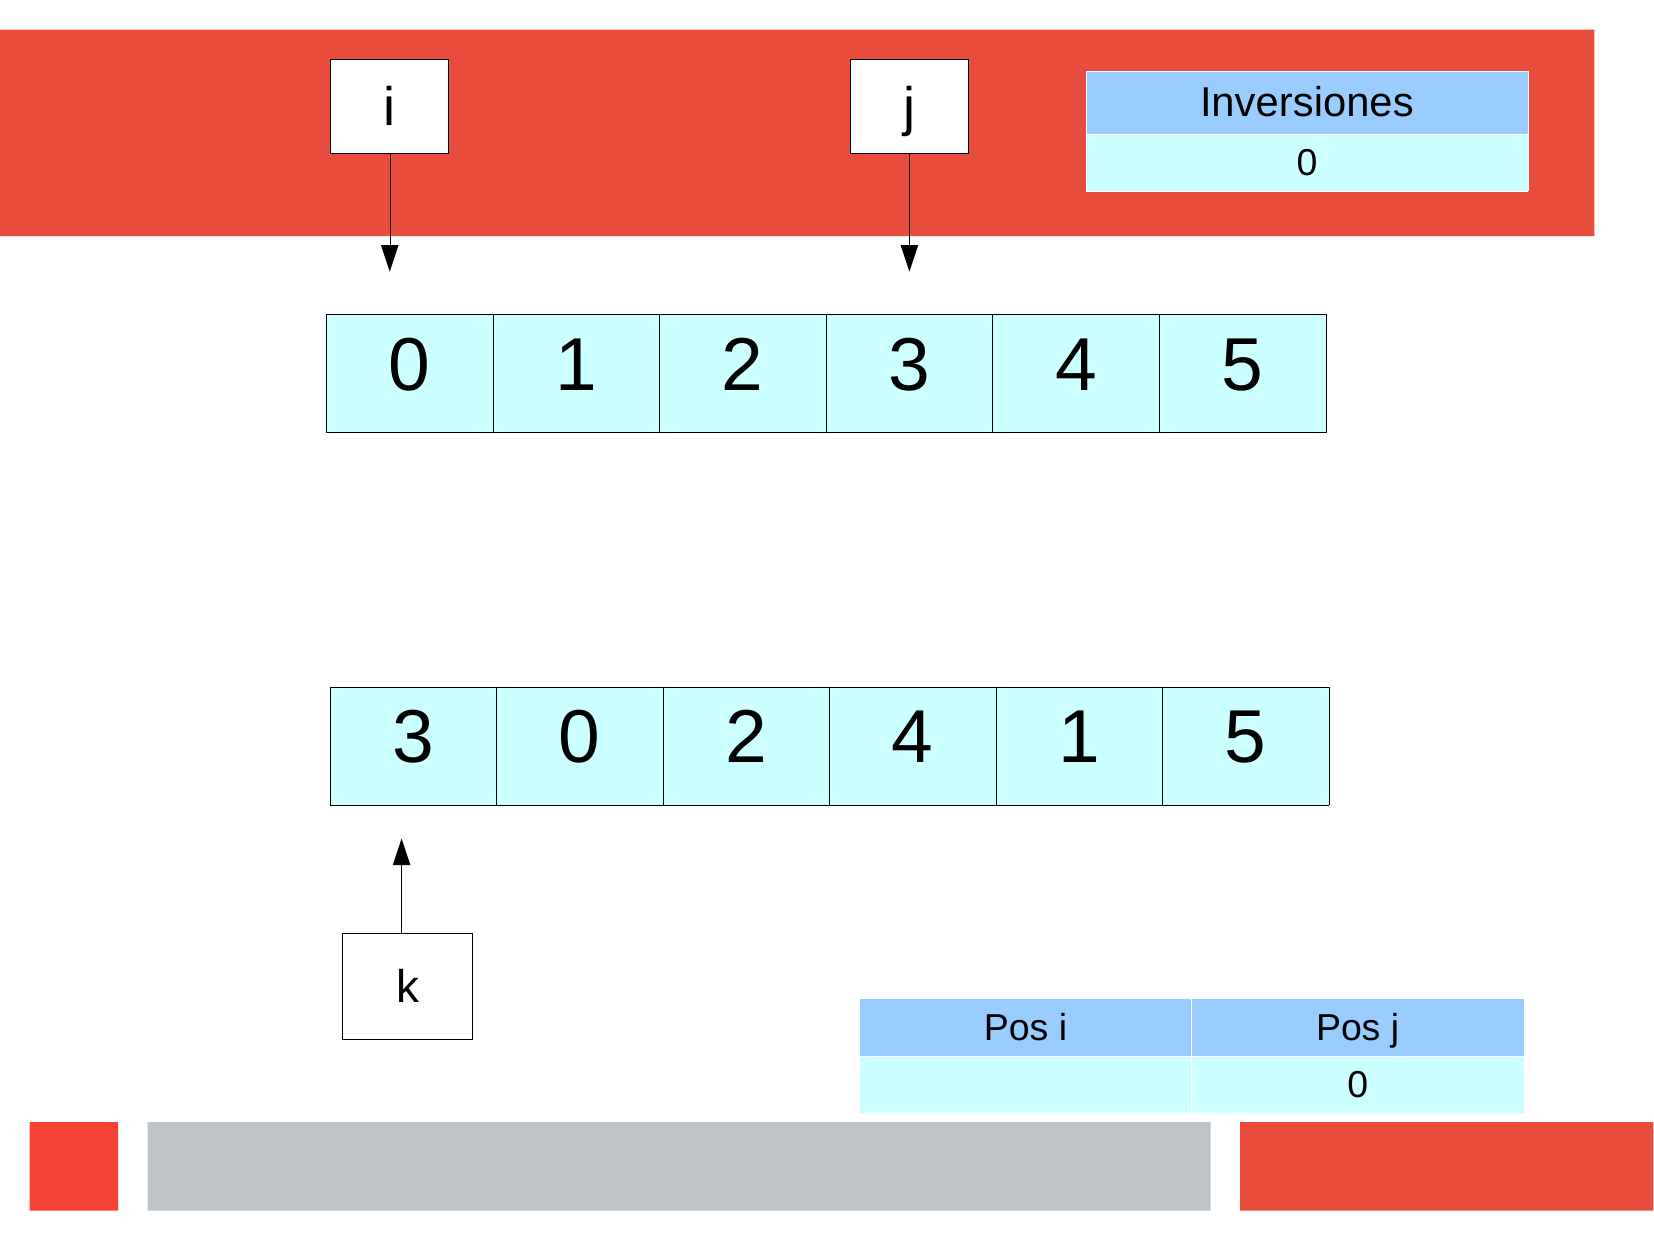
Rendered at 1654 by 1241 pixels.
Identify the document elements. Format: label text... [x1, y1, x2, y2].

table_header 5 [1163, 688, 1329, 805]
table_cell 0 [1087, 135, 1528, 191]
table_cell 0 [1192, 1057, 1524, 1113]
text_box i [330, 59, 449, 154]
table_header 5 [1160, 315, 1326, 432]
table_header 1 [997, 688, 1162, 805]
table_header Inversiones [1087, 72, 1528, 134]
table_header 4 [993, 315, 1159, 432]
table_header Pos i [860, 999, 1191, 1056]
table_header 3 [331, 688, 496, 805]
text_box k [342, 933, 473, 1040]
table_header 2 [660, 315, 826, 432]
table_header 4 [830, 688, 996, 805]
table_header 0 [327, 315, 493, 432]
table_header Pos j [1192, 999, 1524, 1056]
table_header 2 [664, 688, 829, 805]
table_header 3 [827, 315, 992, 432]
table_header 1 [494, 315, 659, 432]
table_cell [860, 1057, 1191, 1113]
text_box j [850, 59, 969, 154]
table_header 0 [497, 688, 663, 805]
